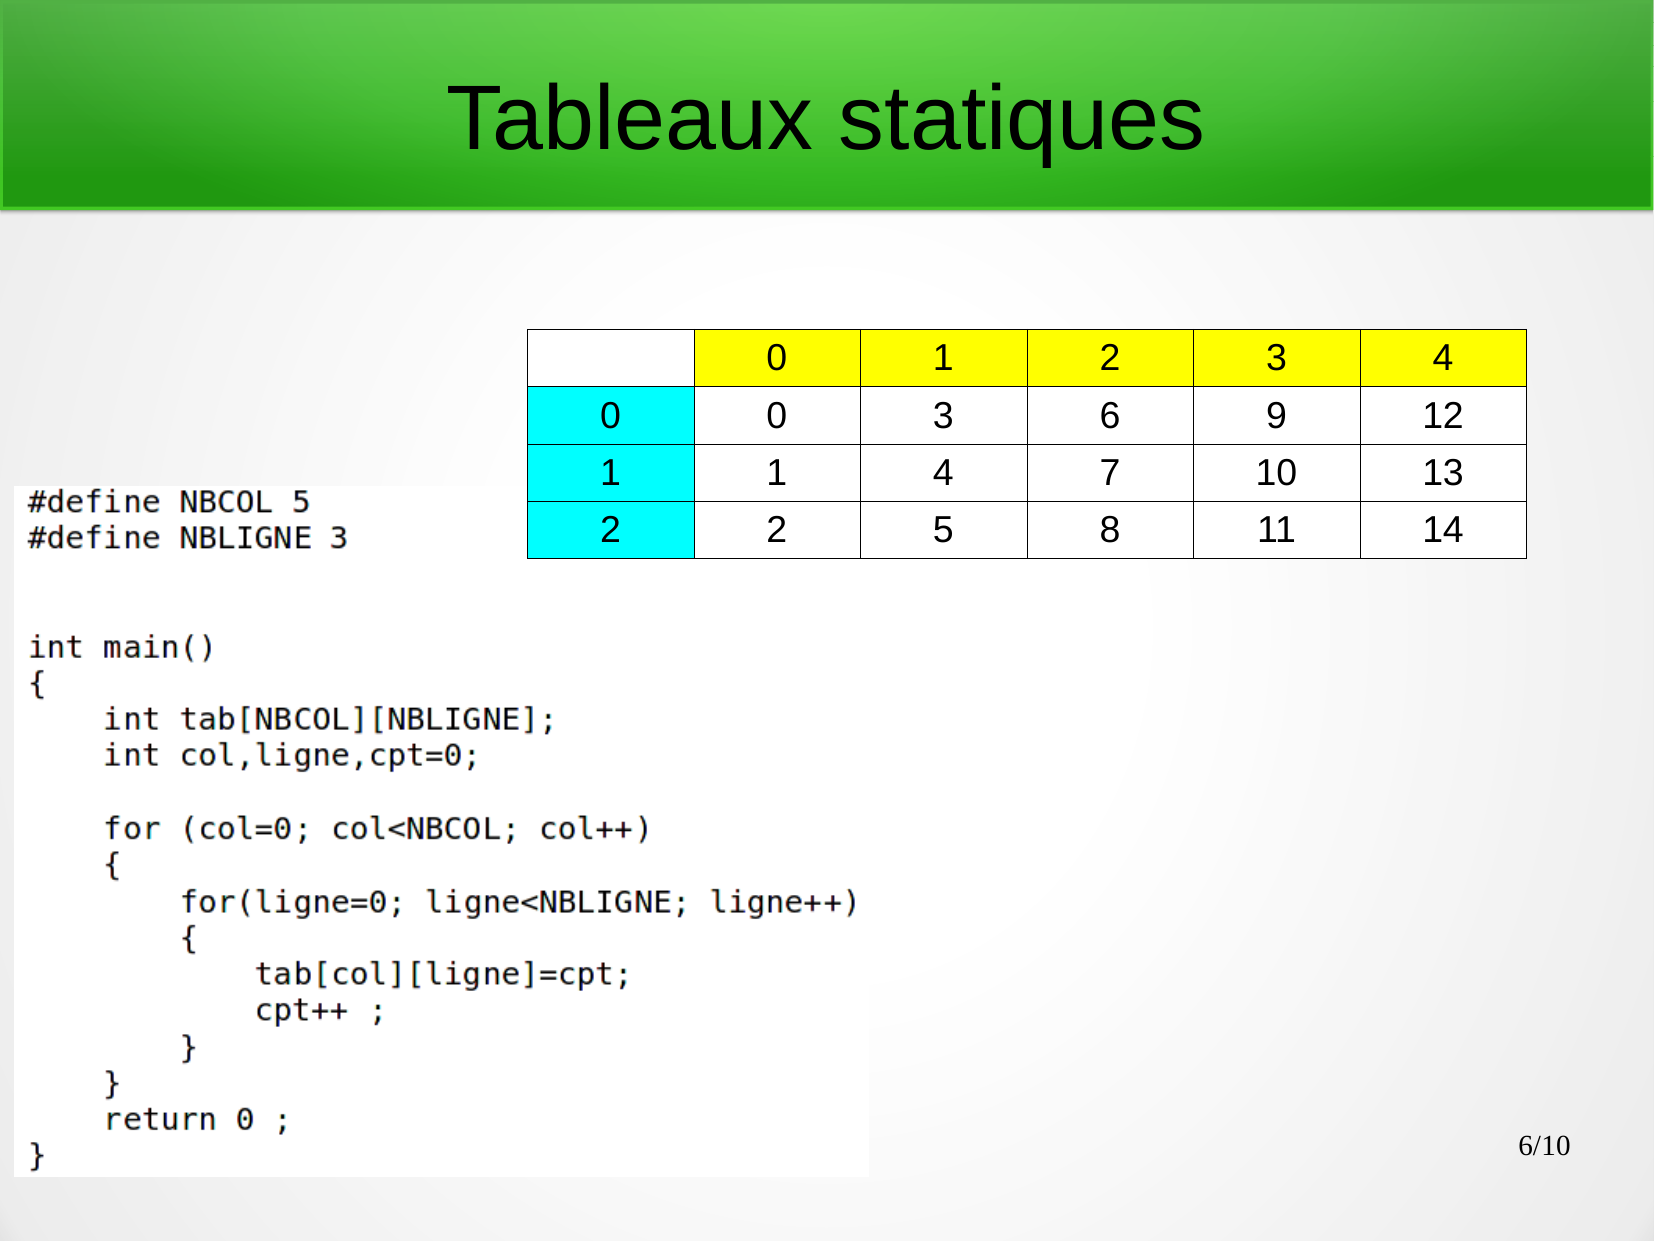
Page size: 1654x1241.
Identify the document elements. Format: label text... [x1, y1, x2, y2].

table_cell 1 [695, 445, 860, 501]
title Tableaux statiques [82, 47, 1571, 189]
table_cell 6 [1028, 387, 1193, 444]
table_cell 13 [1361, 445, 1526, 501]
table_cell 5 [861, 502, 1027, 558]
picture [14, 486, 869, 1177]
table_cell 1 [528, 445, 694, 501]
table_header 1 [861, 330, 1027, 386]
table_cell 4 [861, 445, 1027, 501]
table_cell 8 [1028, 502, 1193, 558]
table_cell 3 [861, 387, 1027, 444]
table_cell 10 [1194, 445, 1360, 501]
table_header 0 [695, 330, 860, 386]
table_header [528, 330, 694, 386]
table_header 4 [1361, 330, 1526, 386]
table_cell 14 [1361, 502, 1526, 558]
table_cell 7 [1028, 445, 1193, 501]
table_header 3 [1194, 330, 1360, 386]
table_cell 12 [1361, 387, 1526, 444]
table_cell 0 [528, 387, 694, 444]
table_cell 2 [695, 502, 860, 558]
table_cell 0 [695, 387, 860, 444]
table_cell 11 [1194, 502, 1360, 558]
table_cell 2 [528, 502, 694, 558]
table_header 2 [1028, 330, 1193, 386]
table_cell 9 [1194, 387, 1360, 444]
